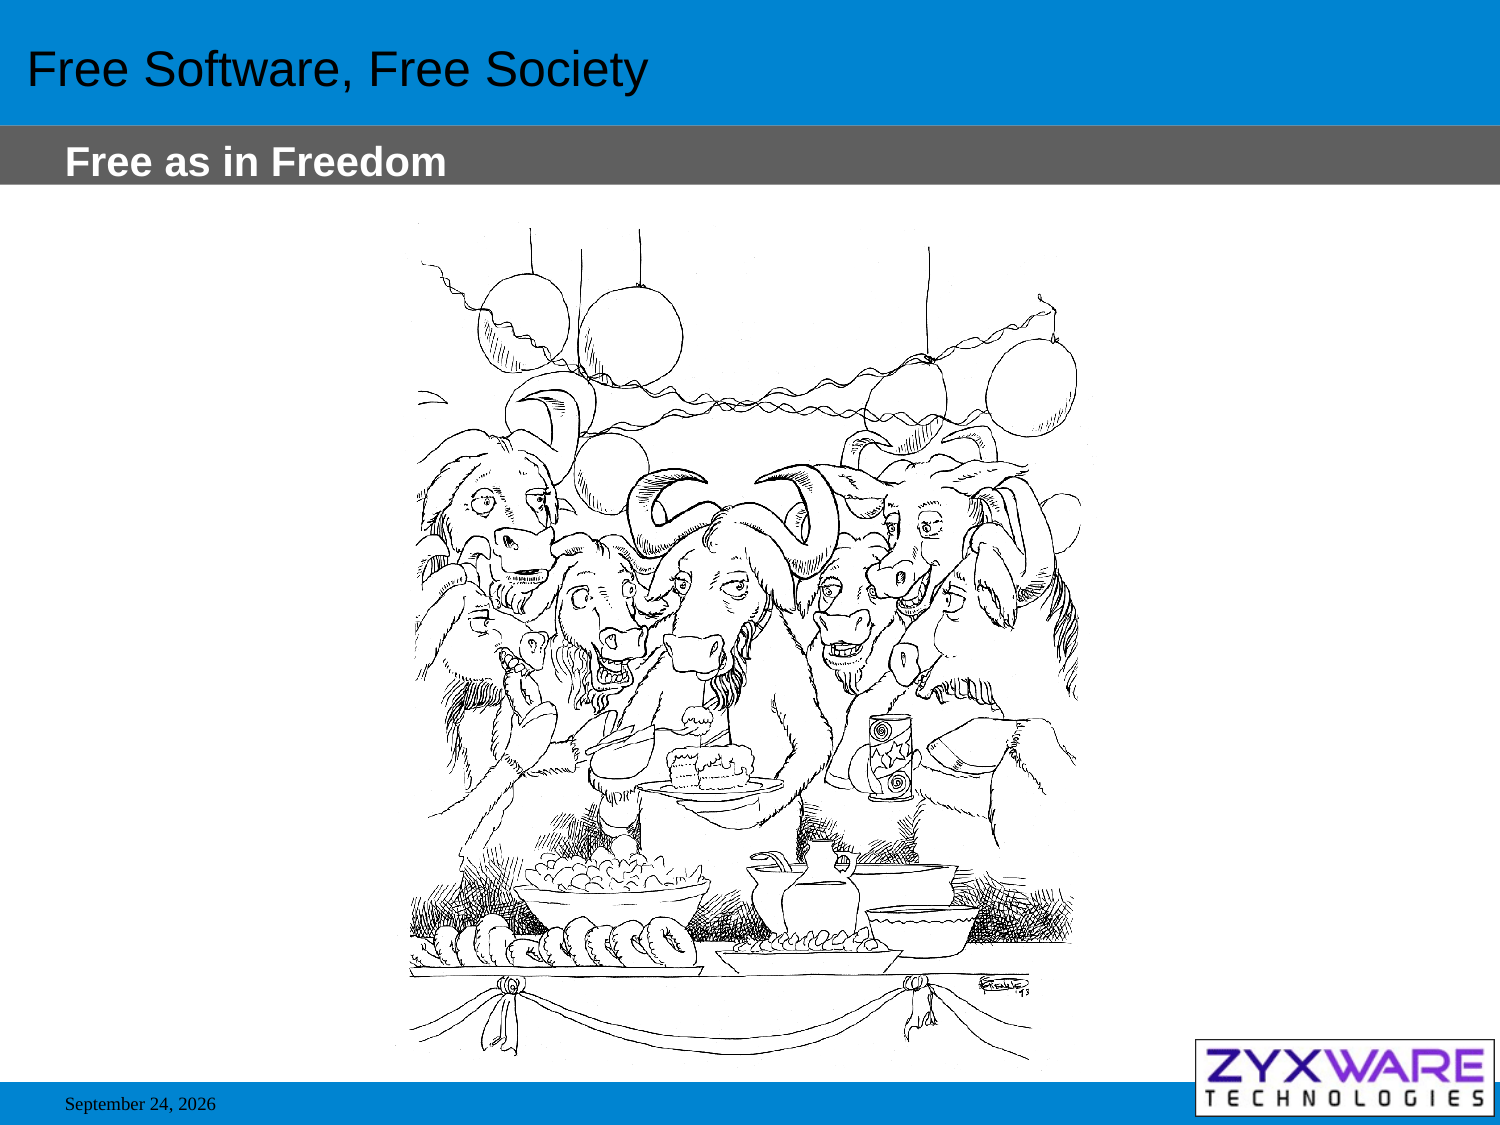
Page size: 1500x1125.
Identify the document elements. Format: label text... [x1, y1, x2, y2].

title Free as in Freedom [64, 132, 1436, 193]
picture [1195, 1039, 1495, 1117]
picture [391, 218, 1102, 1073]
